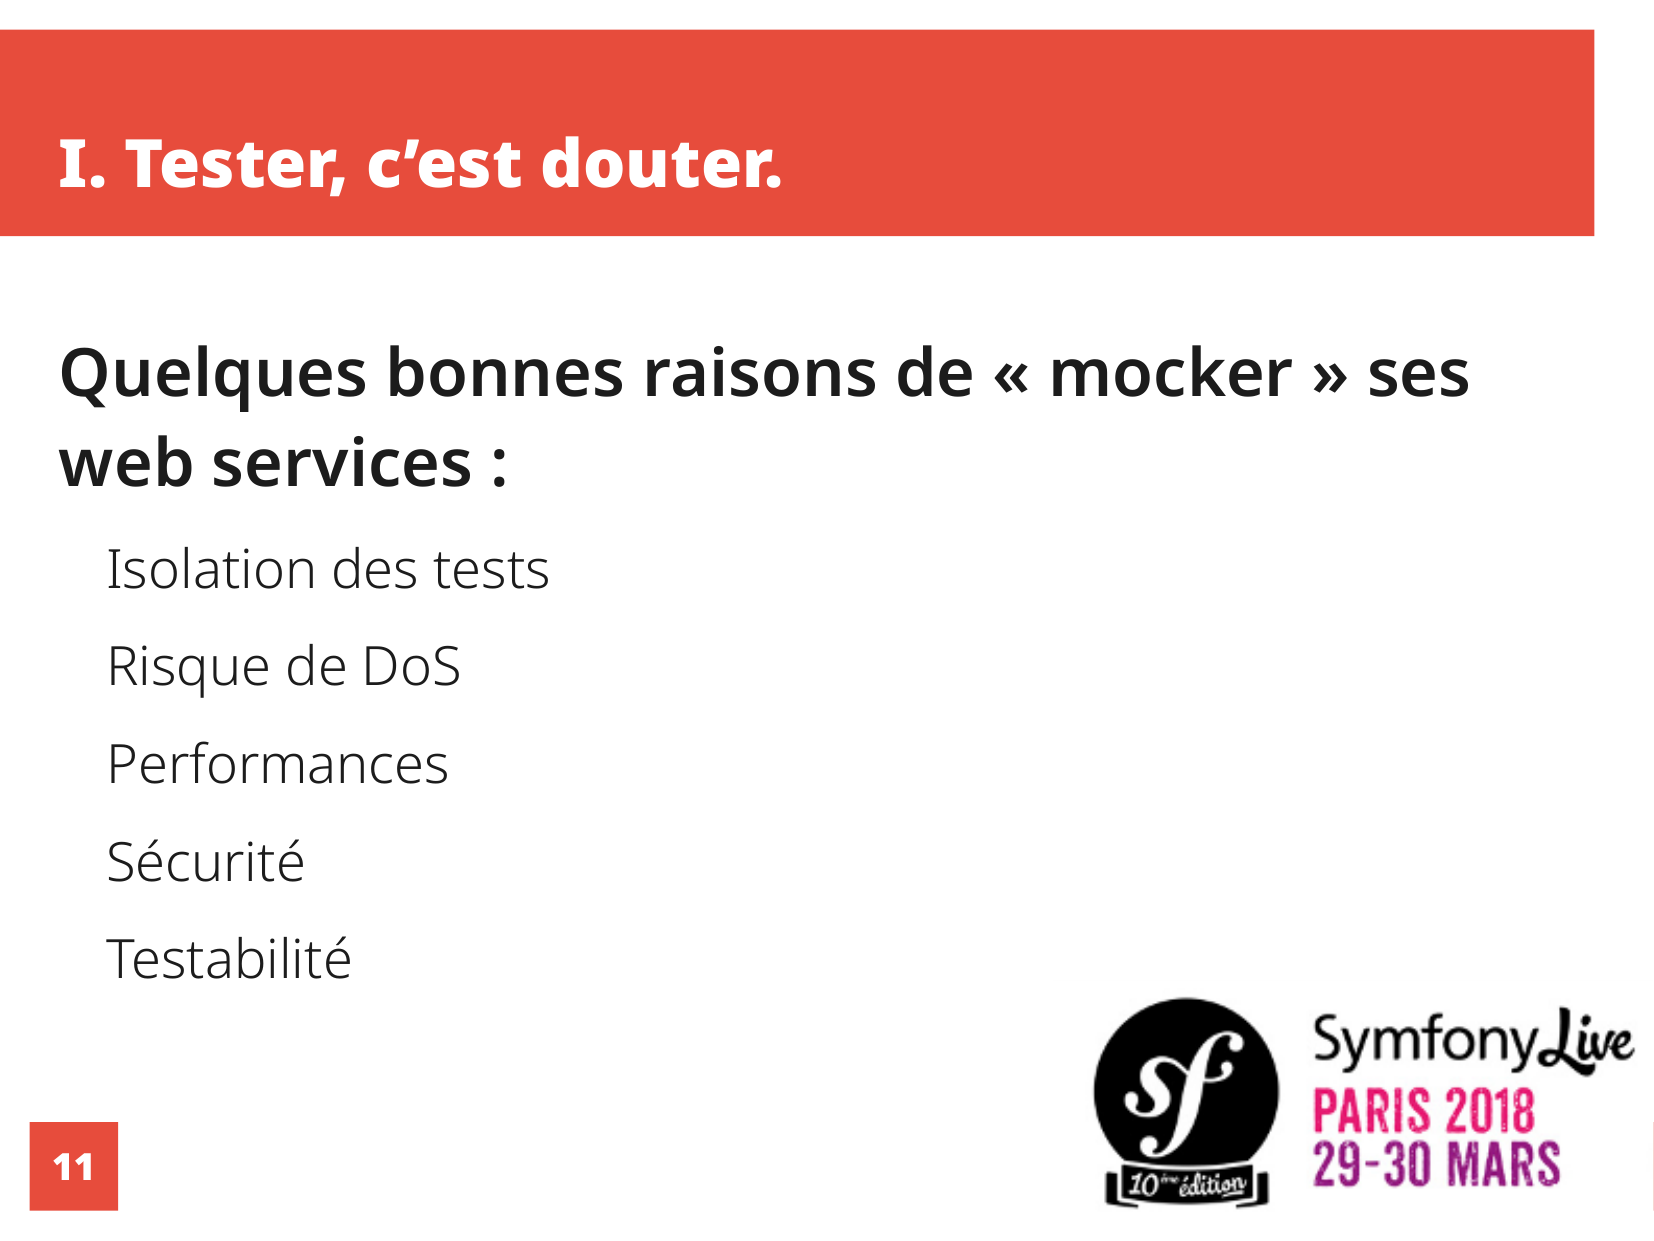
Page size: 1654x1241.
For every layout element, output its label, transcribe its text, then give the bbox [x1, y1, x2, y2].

title I. Tester, c’est douter. [59, 59, 1595, 207]
picture [1053, 979, 1654, 1241]
list Quelques bonnes raisons de « mocker » ses web services : Isolation des tests Risque de DoS Performances Sécurité Testabilité [59, 324, 1565, 1093]
